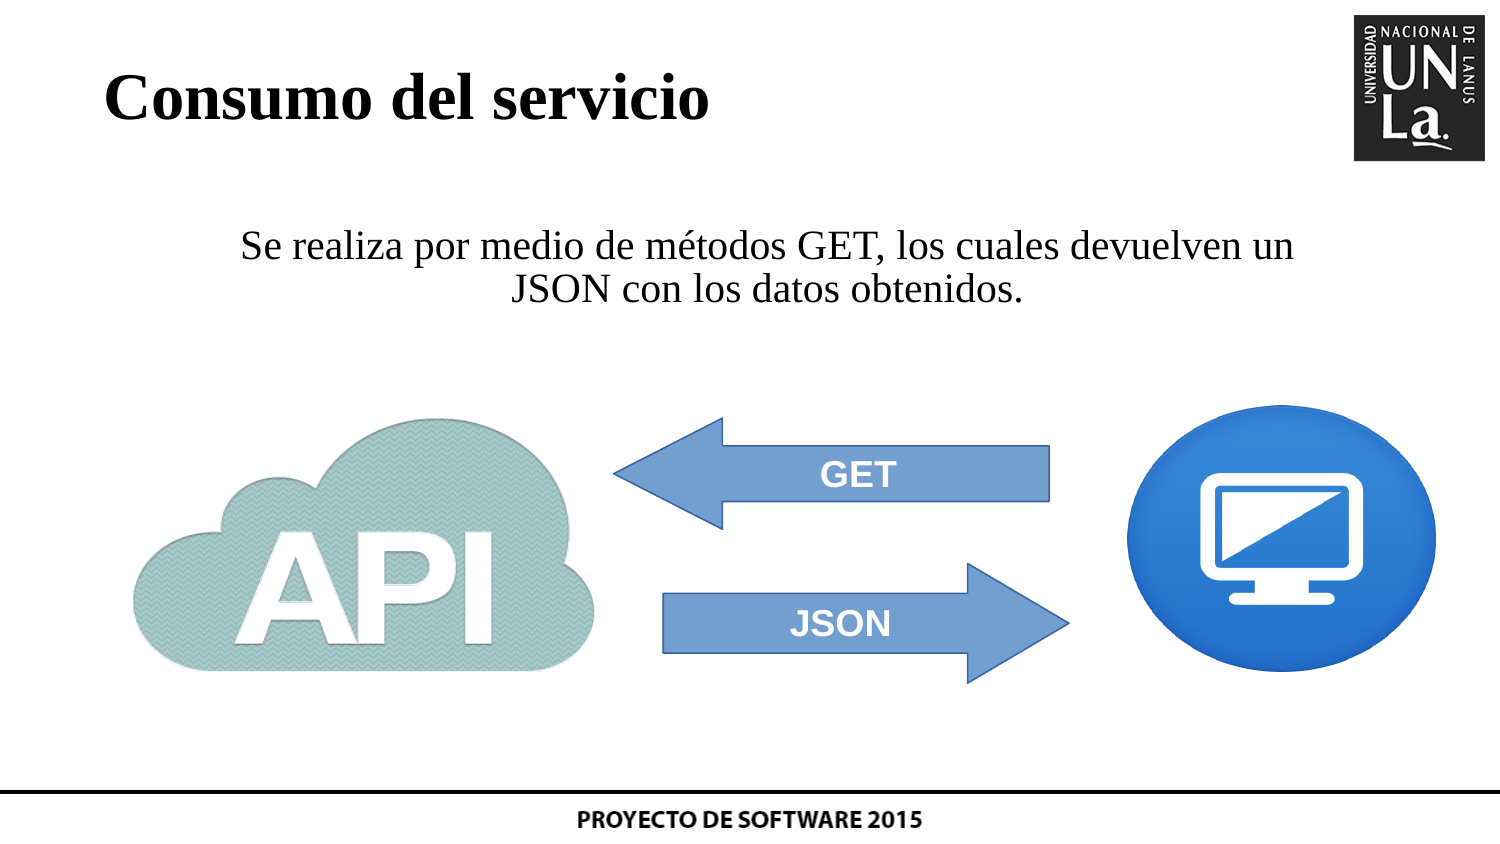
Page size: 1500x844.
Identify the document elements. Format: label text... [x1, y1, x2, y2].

text_box JSON [663, 563, 1070, 684]
text_box GET [613, 418, 1050, 530]
picture [0, 0, 1500, 844]
title Consumo del servicio [103, 15, 1397, 179]
text_box Se realiza por medio de métodos GET, los cuales devuelven un JSON con los datos obtenidos. [177, 217, 1359, 774]
